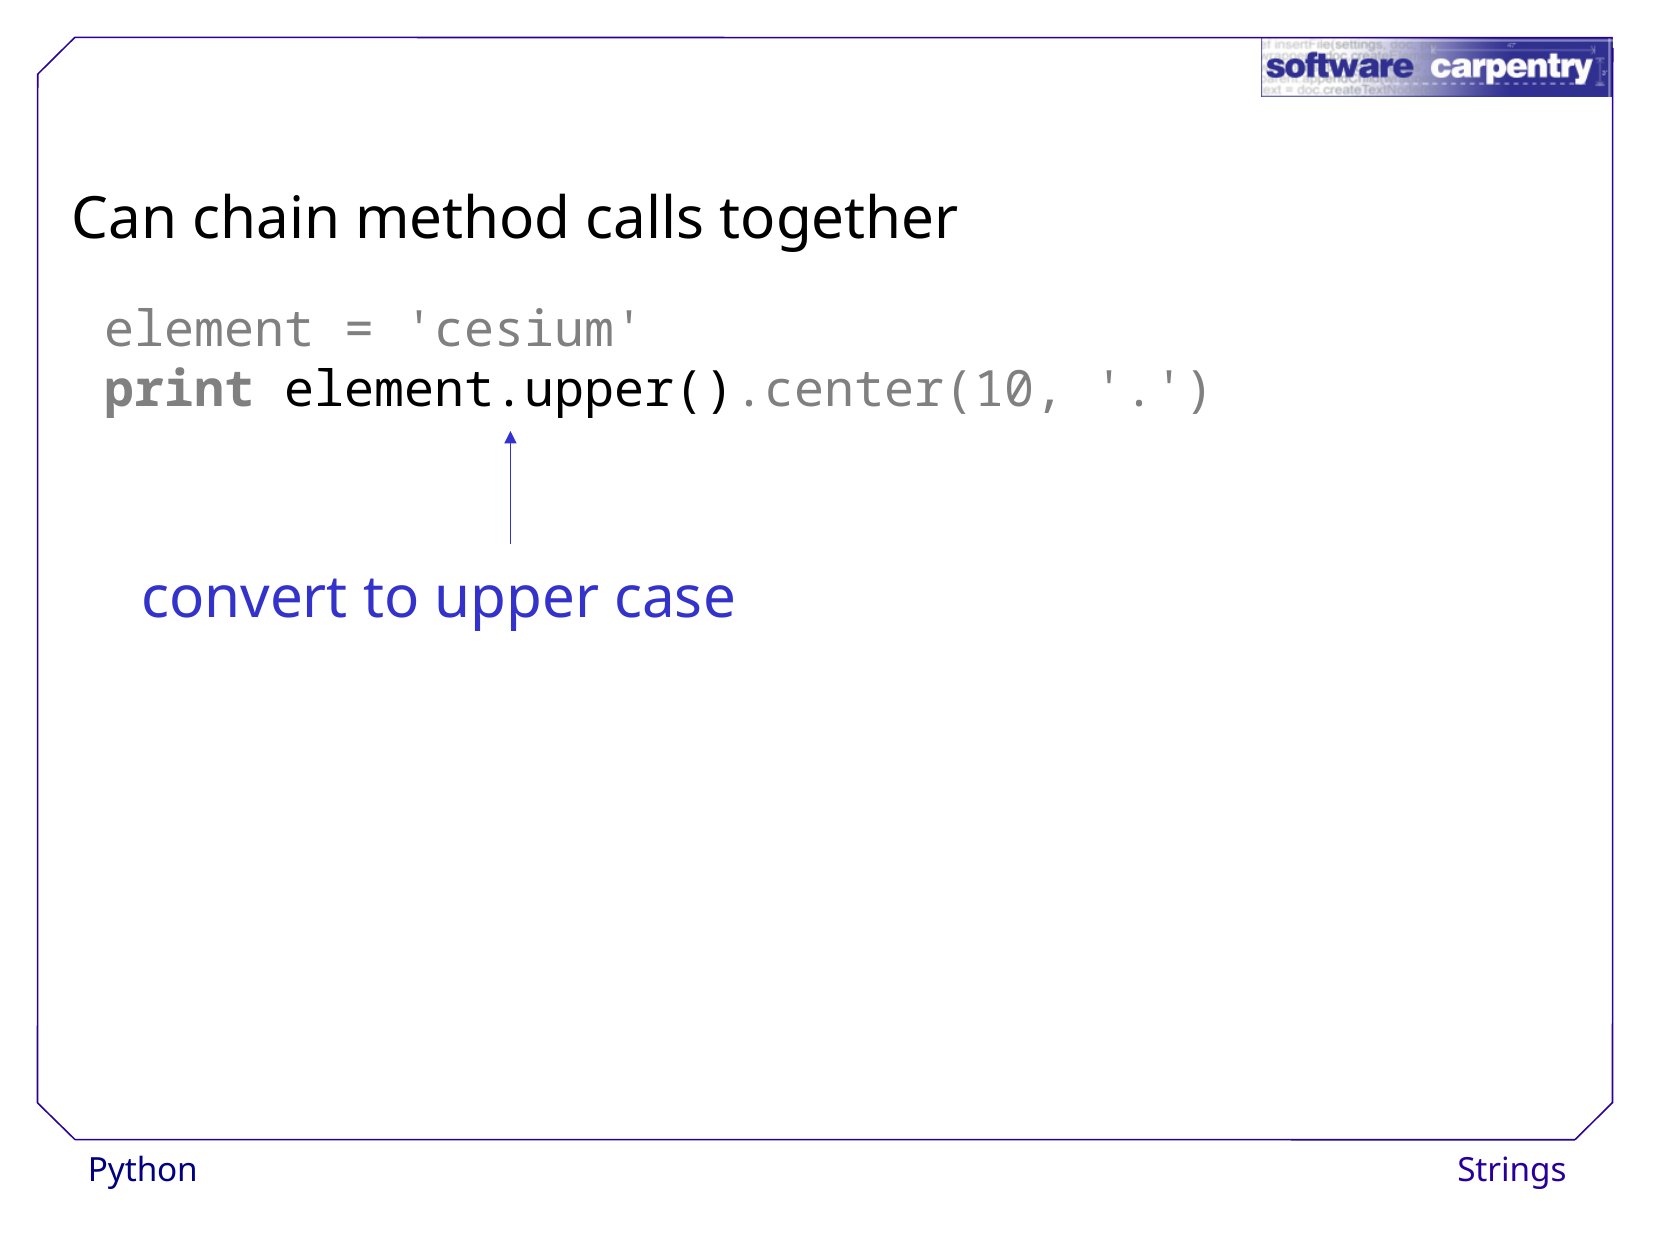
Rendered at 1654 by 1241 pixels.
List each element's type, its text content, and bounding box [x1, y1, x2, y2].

text_box element = 'cesium' print element.upper().center(10, '.') [89, 289, 1593, 498]
picture [1261, 39, 1613, 97]
text_box Can chain method calls together [56, 138, 1124, 259]
text_box convert to upper case [126, 516, 901, 637]
